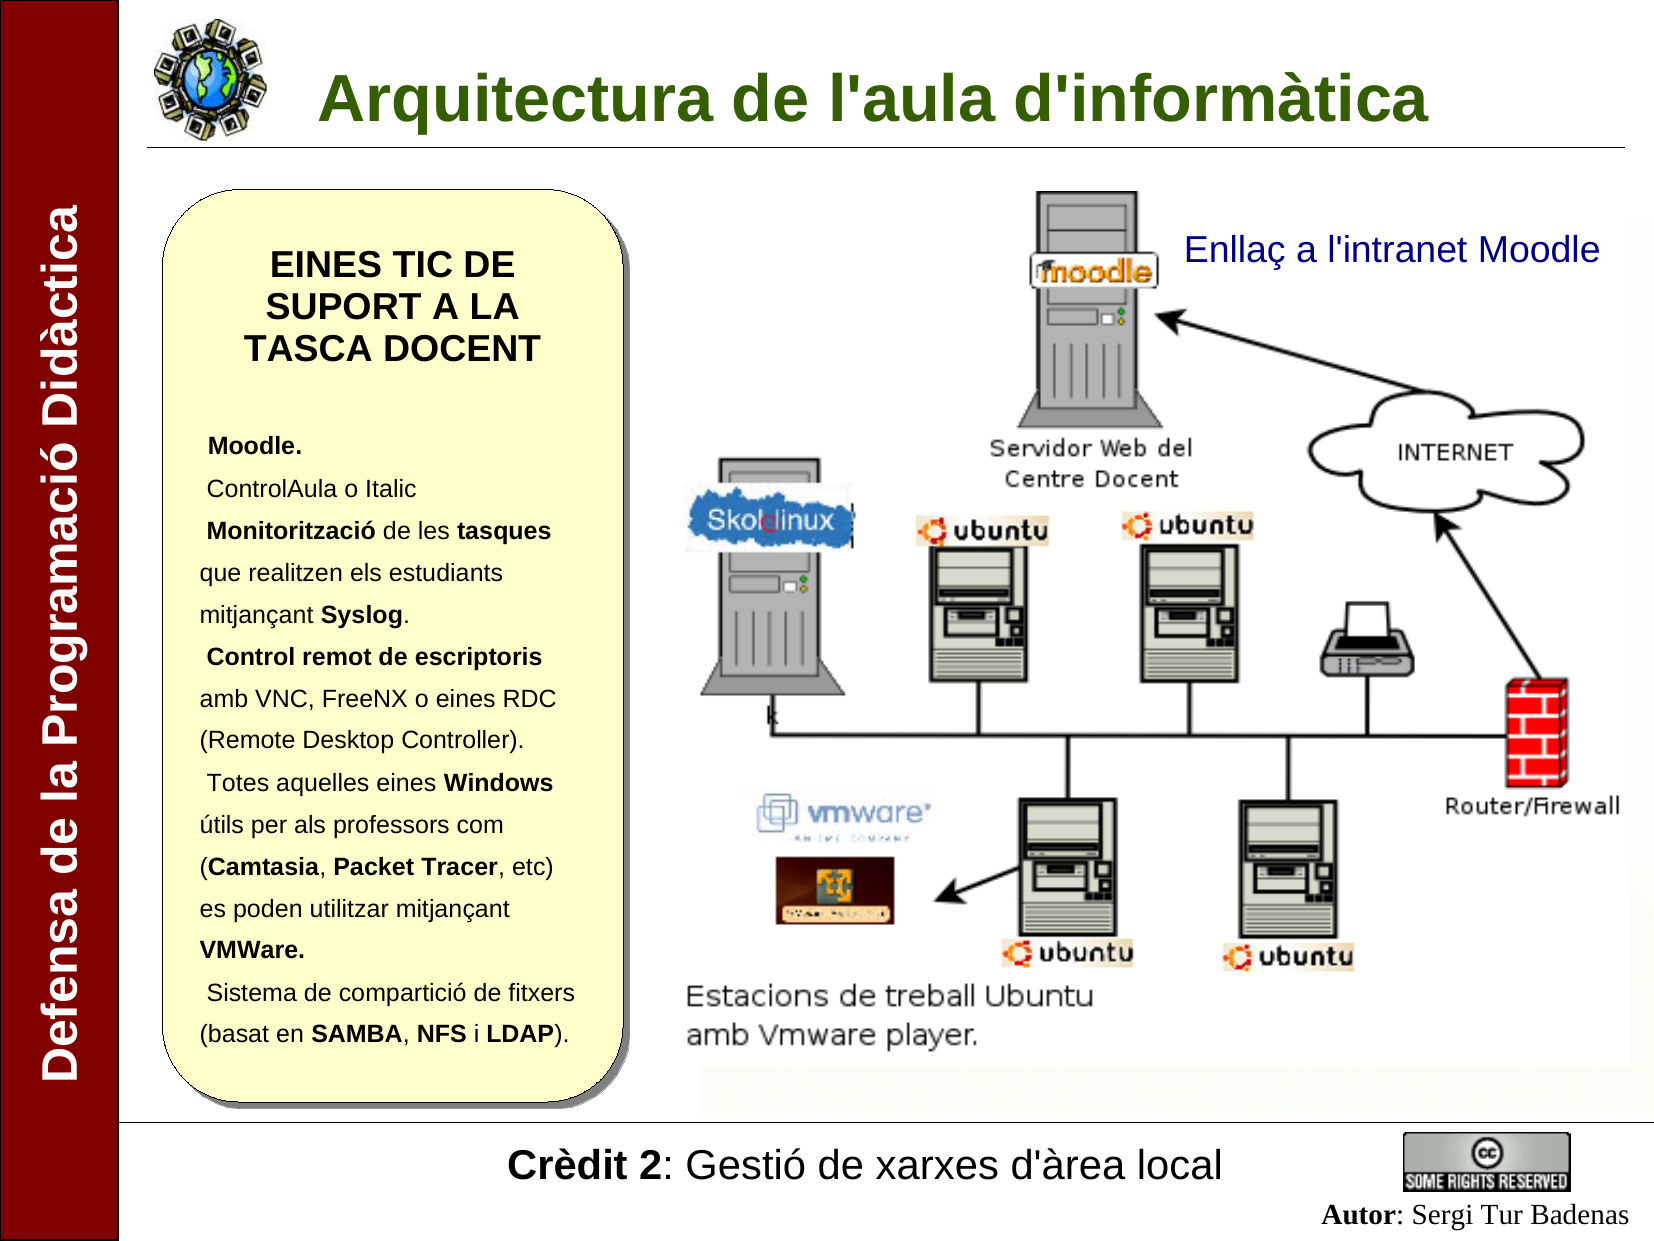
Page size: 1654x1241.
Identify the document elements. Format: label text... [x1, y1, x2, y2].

picture [154, 19, 268, 49]
picture [1403, 1132, 1571, 1192]
title Arquitectura de l'aula d'informàtica [129, 49, 1619, 148]
picture [682, 191, 1654, 1113]
text_box Enllaç a l'intranet Moodle [1169, 220, 1616, 697]
text_box EINES TIC DE SUPORT A LA TASCA DOCENT Moodle. ControlAula o Italic Monitorització de les tasques que realitzen els estudiants mitjançant Syslog. Control remot de escriptoris amb VNC, FreeNX o eines RDC (Remote Desktop Controller). Totes aquelles eines Windows útils per als professors com (Camtasia, Packet Tracer, etc) es poden utilitzar mitjançant VMWare. Sistema de compartició de fitxers (basat en SAMBA, NFS i LDAP). [162, 189, 624, 1103]
